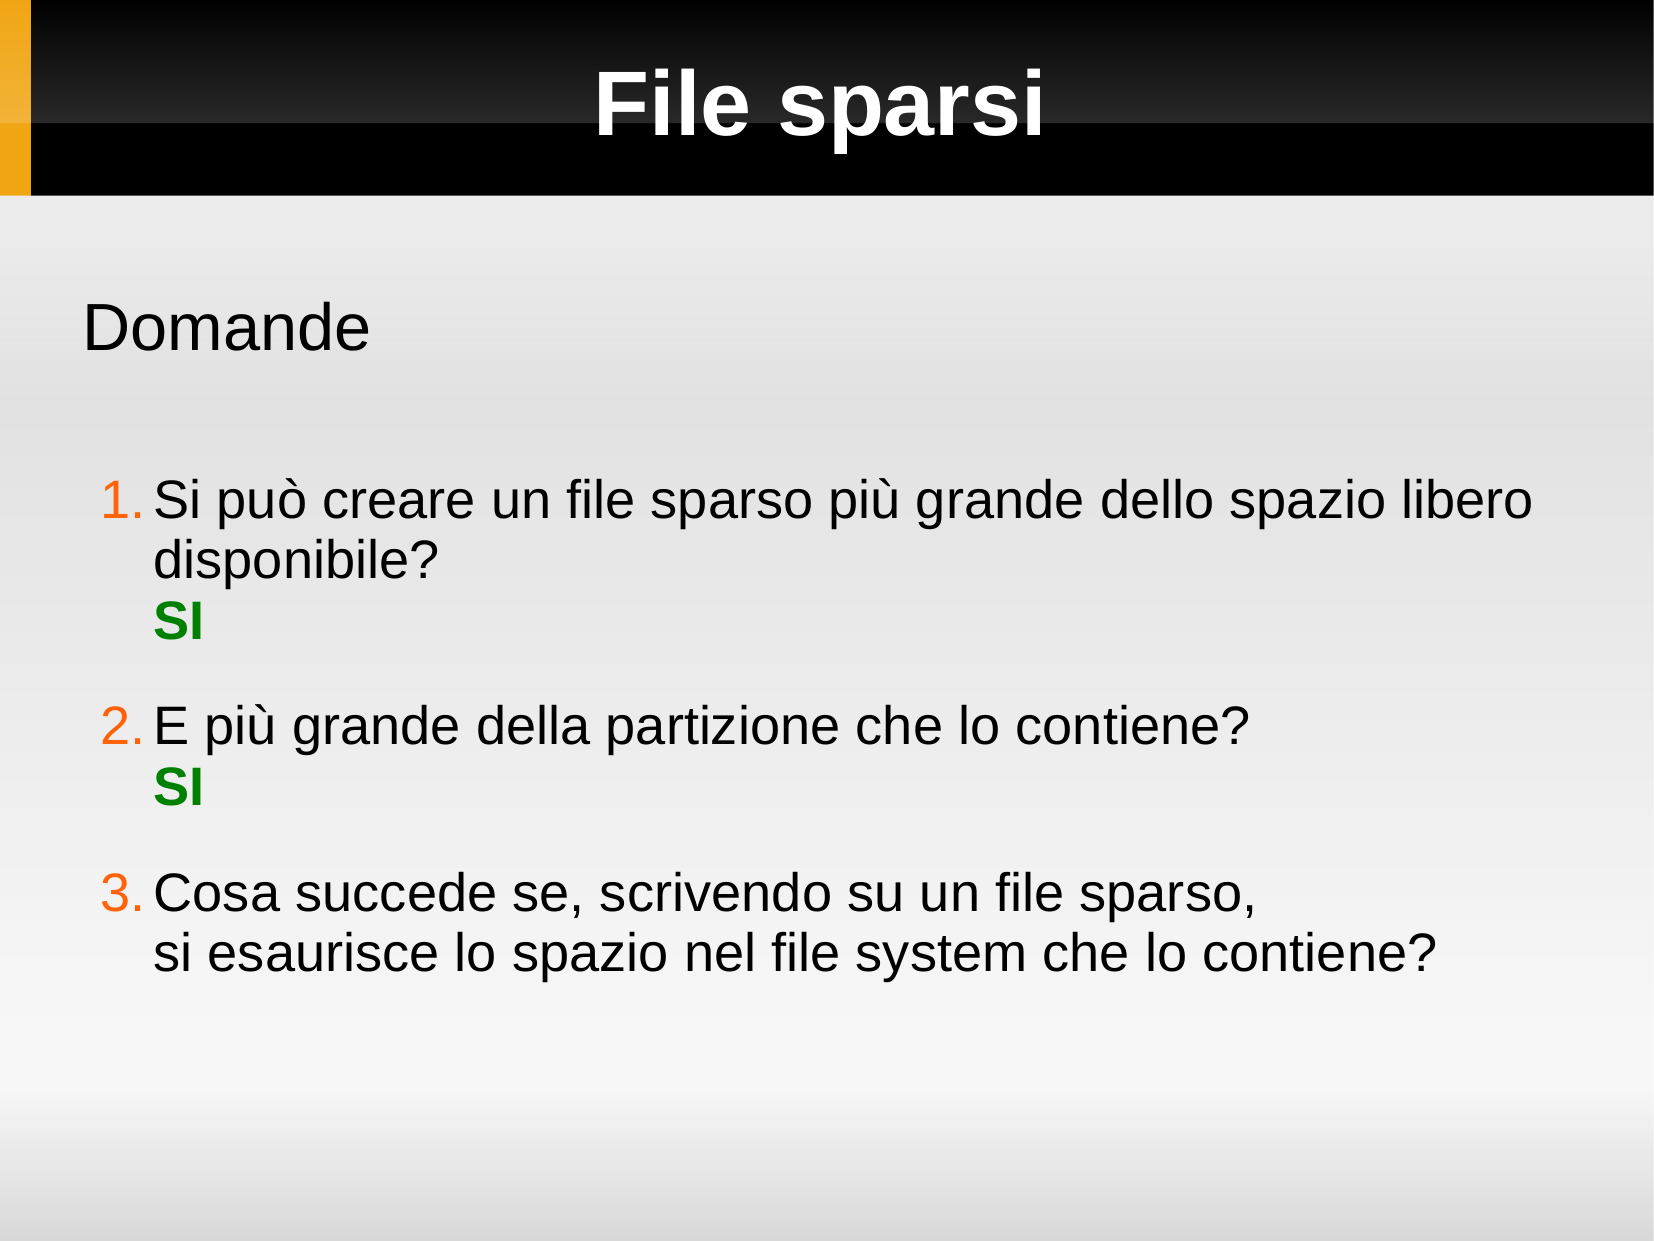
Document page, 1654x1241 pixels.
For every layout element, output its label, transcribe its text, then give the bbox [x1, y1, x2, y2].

list Domande Si può creare un file sparso più grande dello spazio libero disponibile? SI E più grande della partizione che lo contiene? SI Cosa succede se, scrivendo su un file sparso, si esaurisce lo spazio nel file system che lo contiene? [82, 290, 1571, 1126]
picture [0, 0, 1654, 1241]
title File sparsi [76, 0, 1565, 208]
